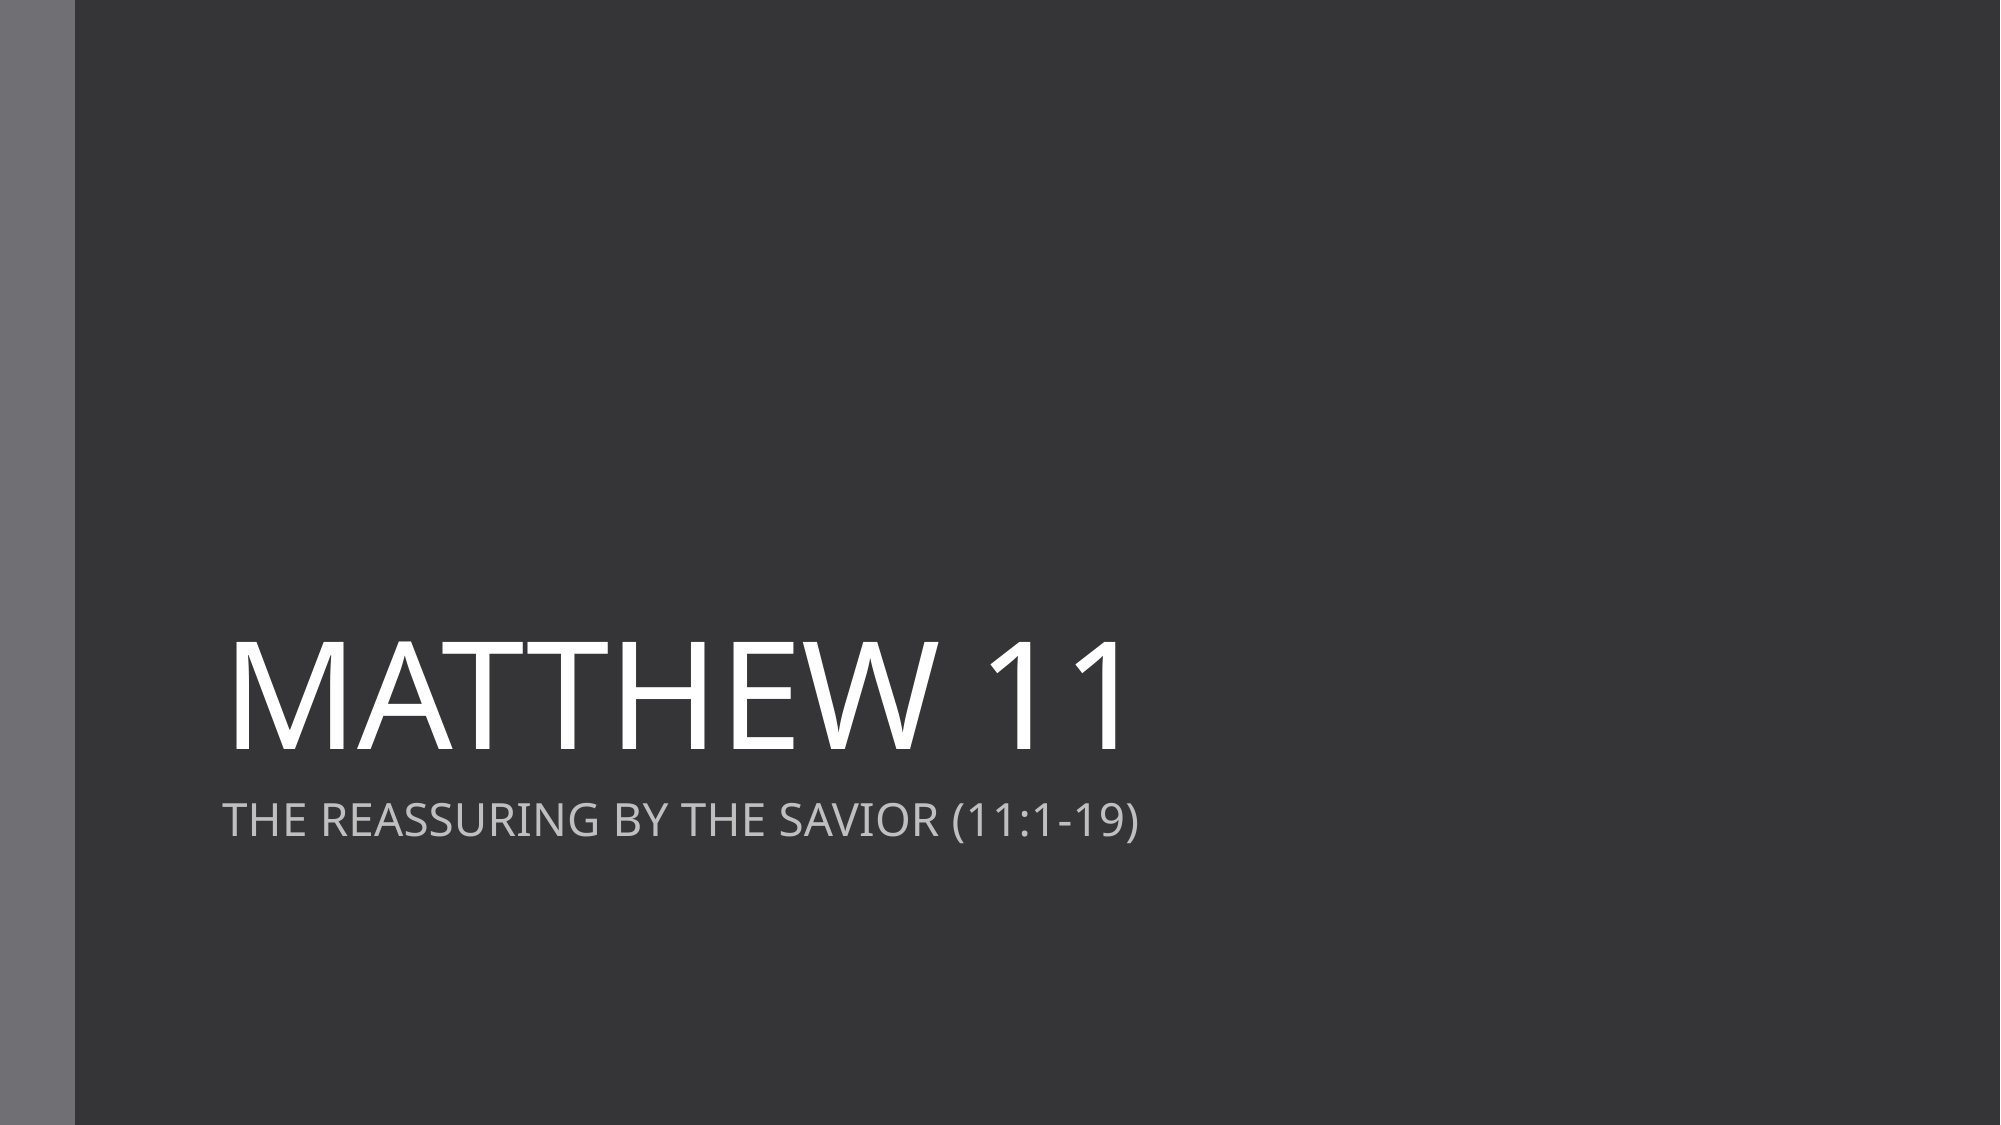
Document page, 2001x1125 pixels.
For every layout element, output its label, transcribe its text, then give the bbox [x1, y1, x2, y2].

subtitle THE REASSURING BY THE SAVIOR (11:1-19) [206, 787, 1752, 1066]
title MATTHEW 11 [206, 124, 1752, 787]
